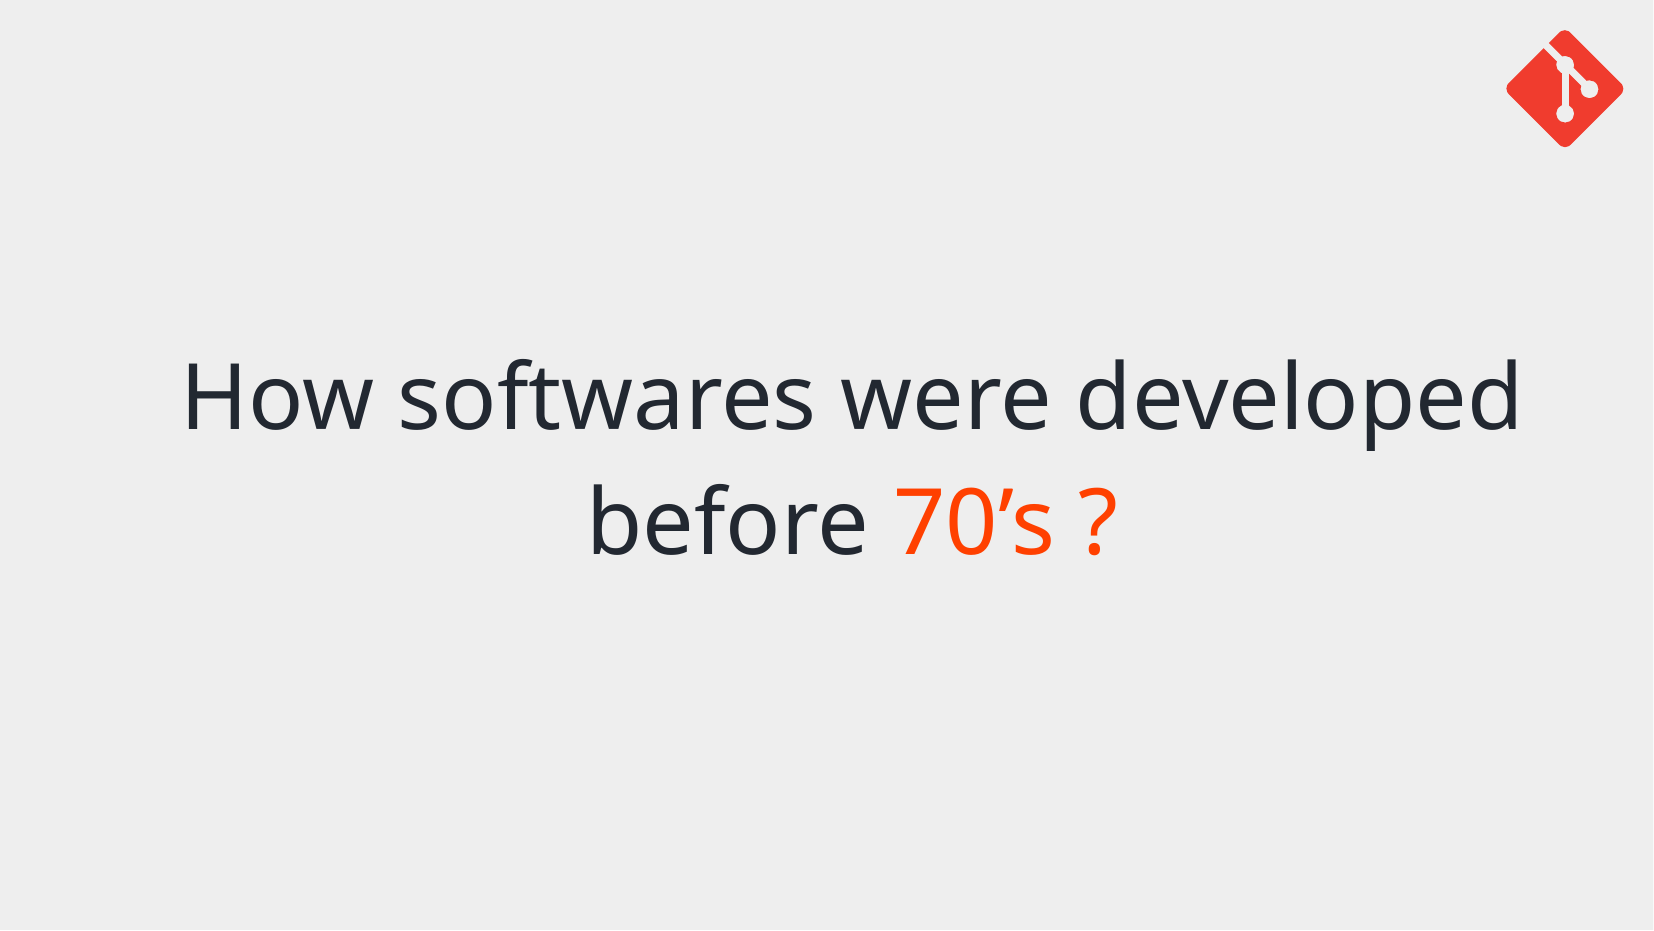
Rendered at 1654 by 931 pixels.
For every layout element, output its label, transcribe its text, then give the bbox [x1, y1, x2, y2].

title How softwares were developed before 70’s ? [169, 116, 1536, 798]
picture [1505, 29, 1625, 148]
